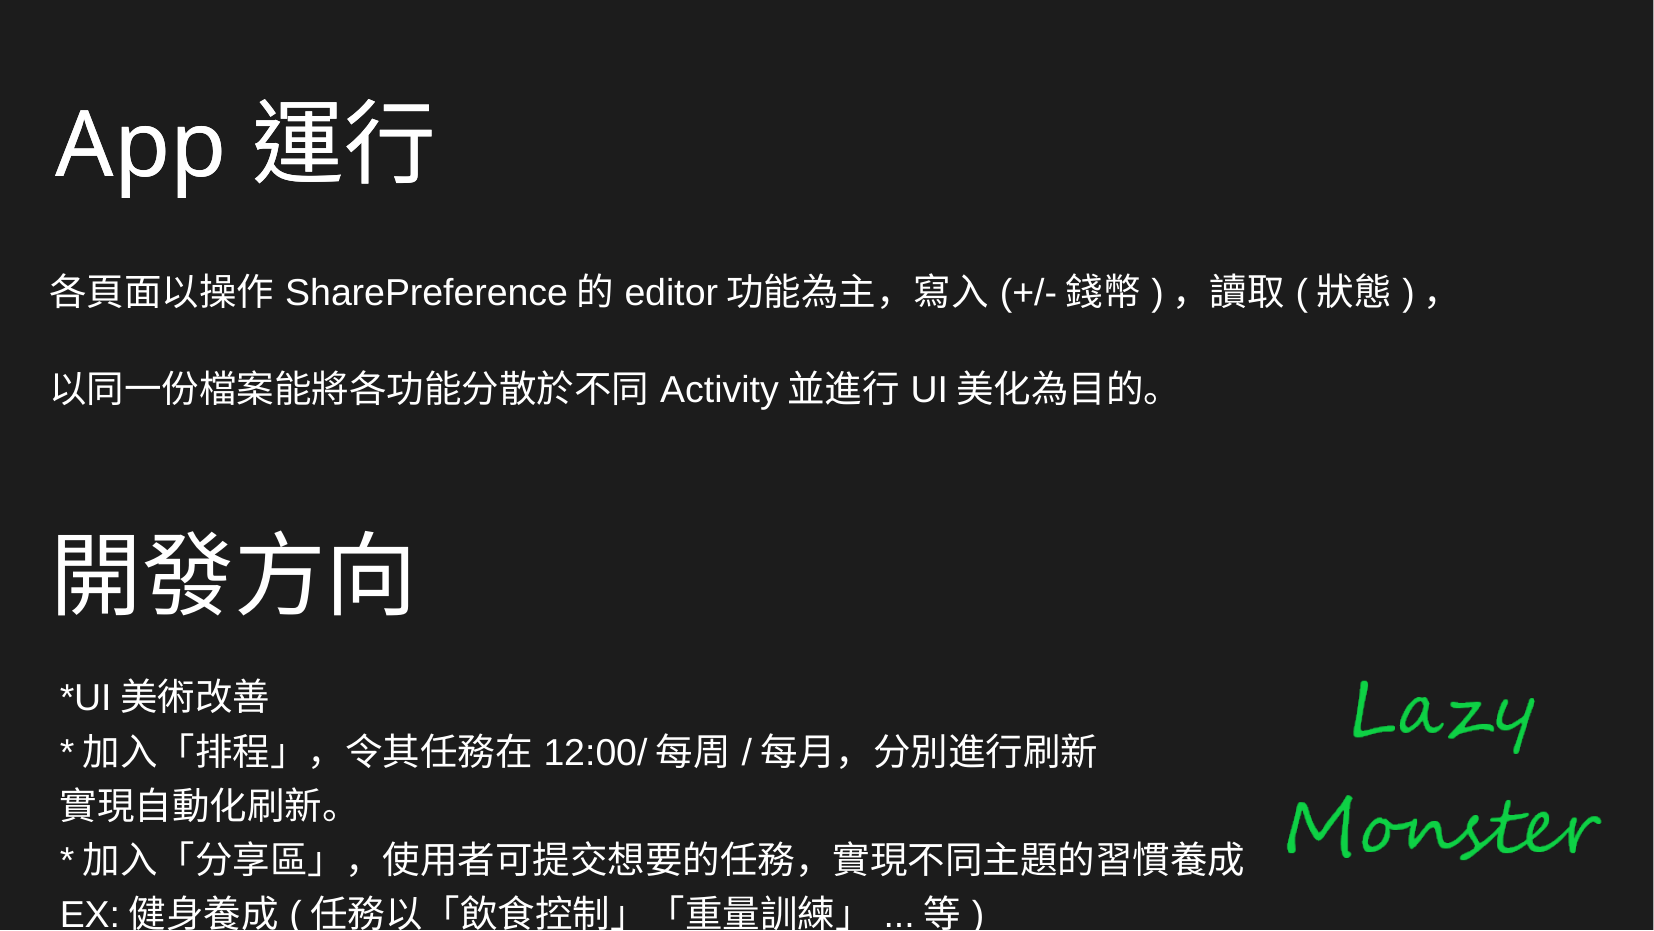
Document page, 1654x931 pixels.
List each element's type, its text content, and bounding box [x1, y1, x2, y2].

text_box 各頁面以操作SharePreference的editor功能為主，寫入(+/-錢幣)，讀取(狀態)， 以同一份檔案能將各功能分散於不同Activity並進行UI美化為目的。 [34, 255, 1471, 518]
title 開發方向 [0, 510, 979, 627]
picture [615, 923, 977, 931]
text_box *UI美術改善 *加入「排程」，令其任務在12:00/每周/每月，分別進行刷新 實現自動化刷新。 *加入「分享區」，使用者可提交想要的任務，實現不同主題的習慣養成 EX:健身養成(任務以「飲食控制」「重量訓練」...等) [45, 660, 1261, 923]
picture [615, 449, 1654, 931]
title App運行 [0, 78, 991, 196]
